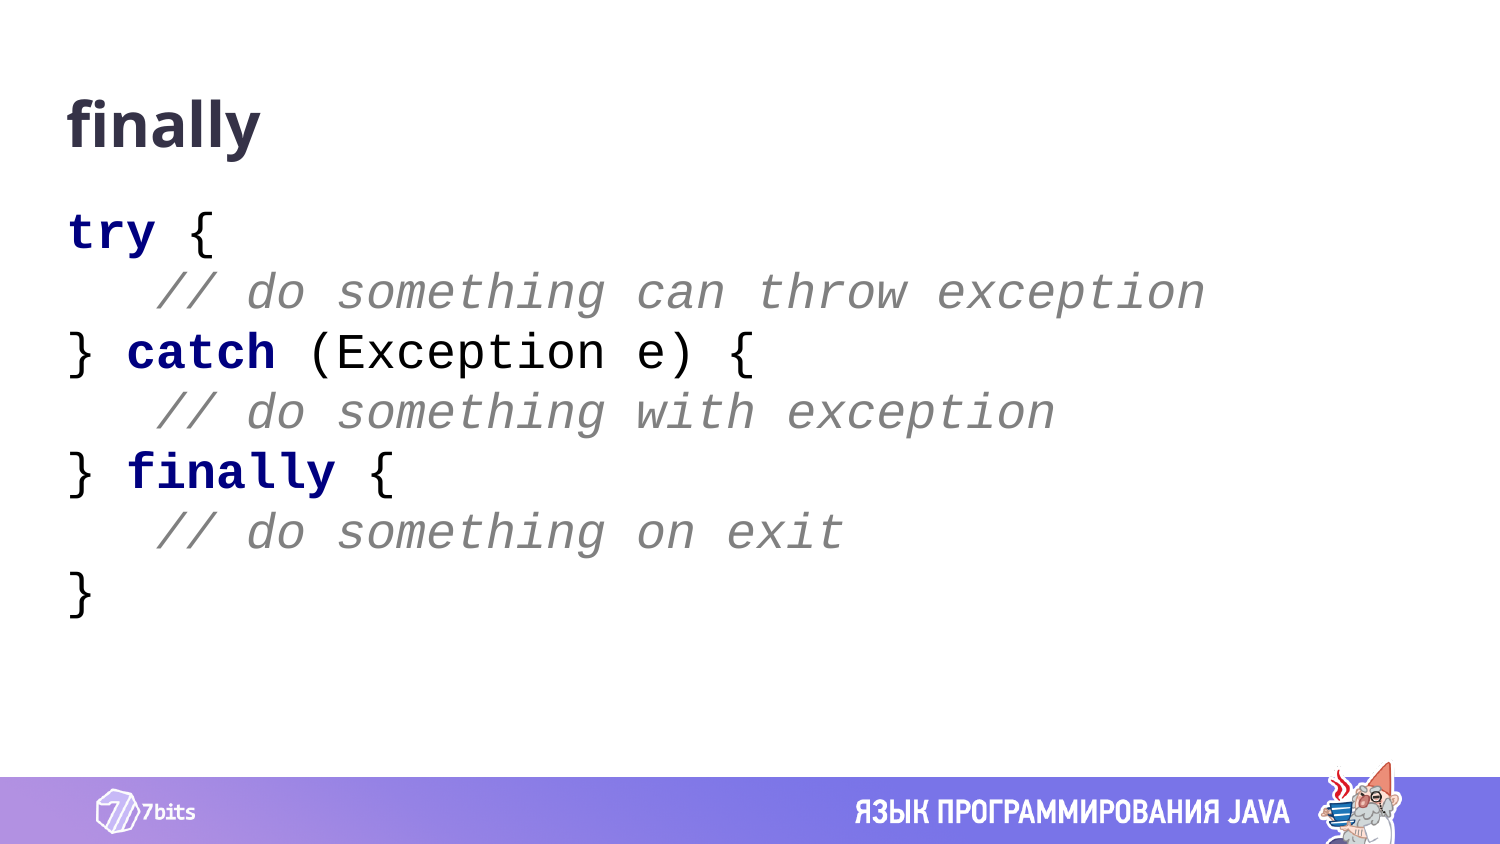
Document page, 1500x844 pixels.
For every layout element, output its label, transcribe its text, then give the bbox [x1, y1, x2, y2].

title finally [51, 69, 1449, 164]
picture [0, 717, 1500, 844]
list try { // do something can throw exception } catch (Exception e) { // do something with exception } finally { // do something on exit } [51, 184, 1449, 745]
